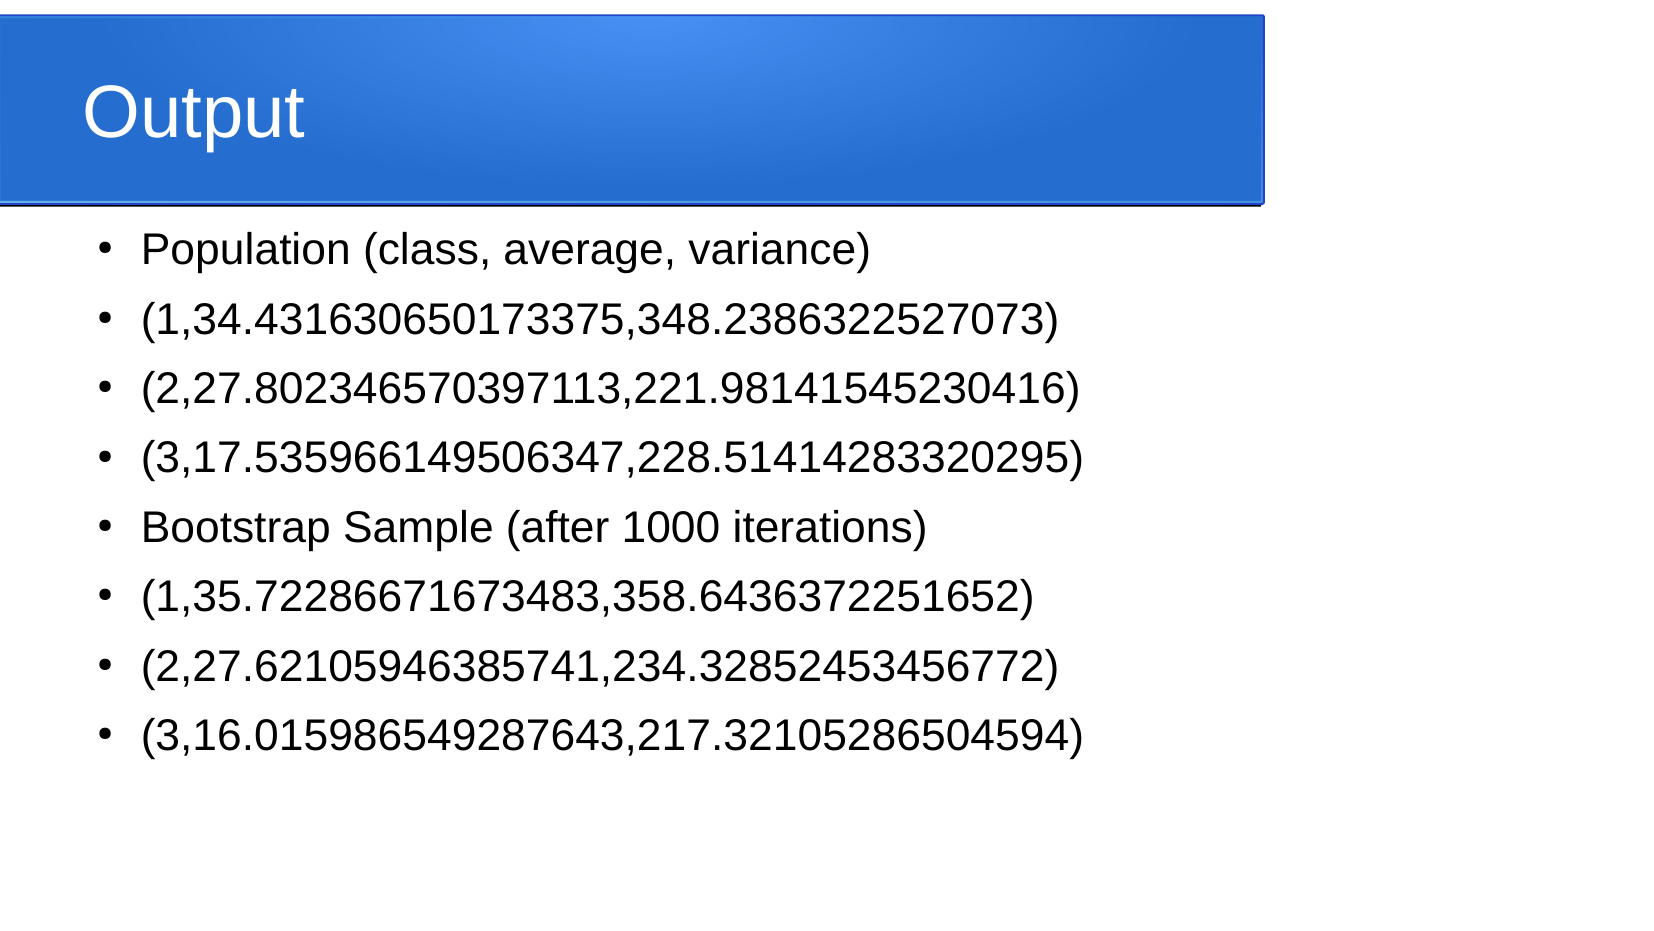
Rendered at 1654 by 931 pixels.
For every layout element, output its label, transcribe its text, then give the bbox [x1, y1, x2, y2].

list Population (class, average, variance) (1,34.431630650173375,348.2386322527073) (2,27.802346570397113,221.98141545230416) (3,17.535966149506347,228.51414283320295) Bootstrap Sample (after 1000 iterations) (1,35.72286671673483,358.6436372251652) (2,27.62105946385741,234.32852453456772) (3,16.015986549287643,217.32105286504594) [82, 224, 1571, 764]
title Output [82, 35, 1235, 189]
